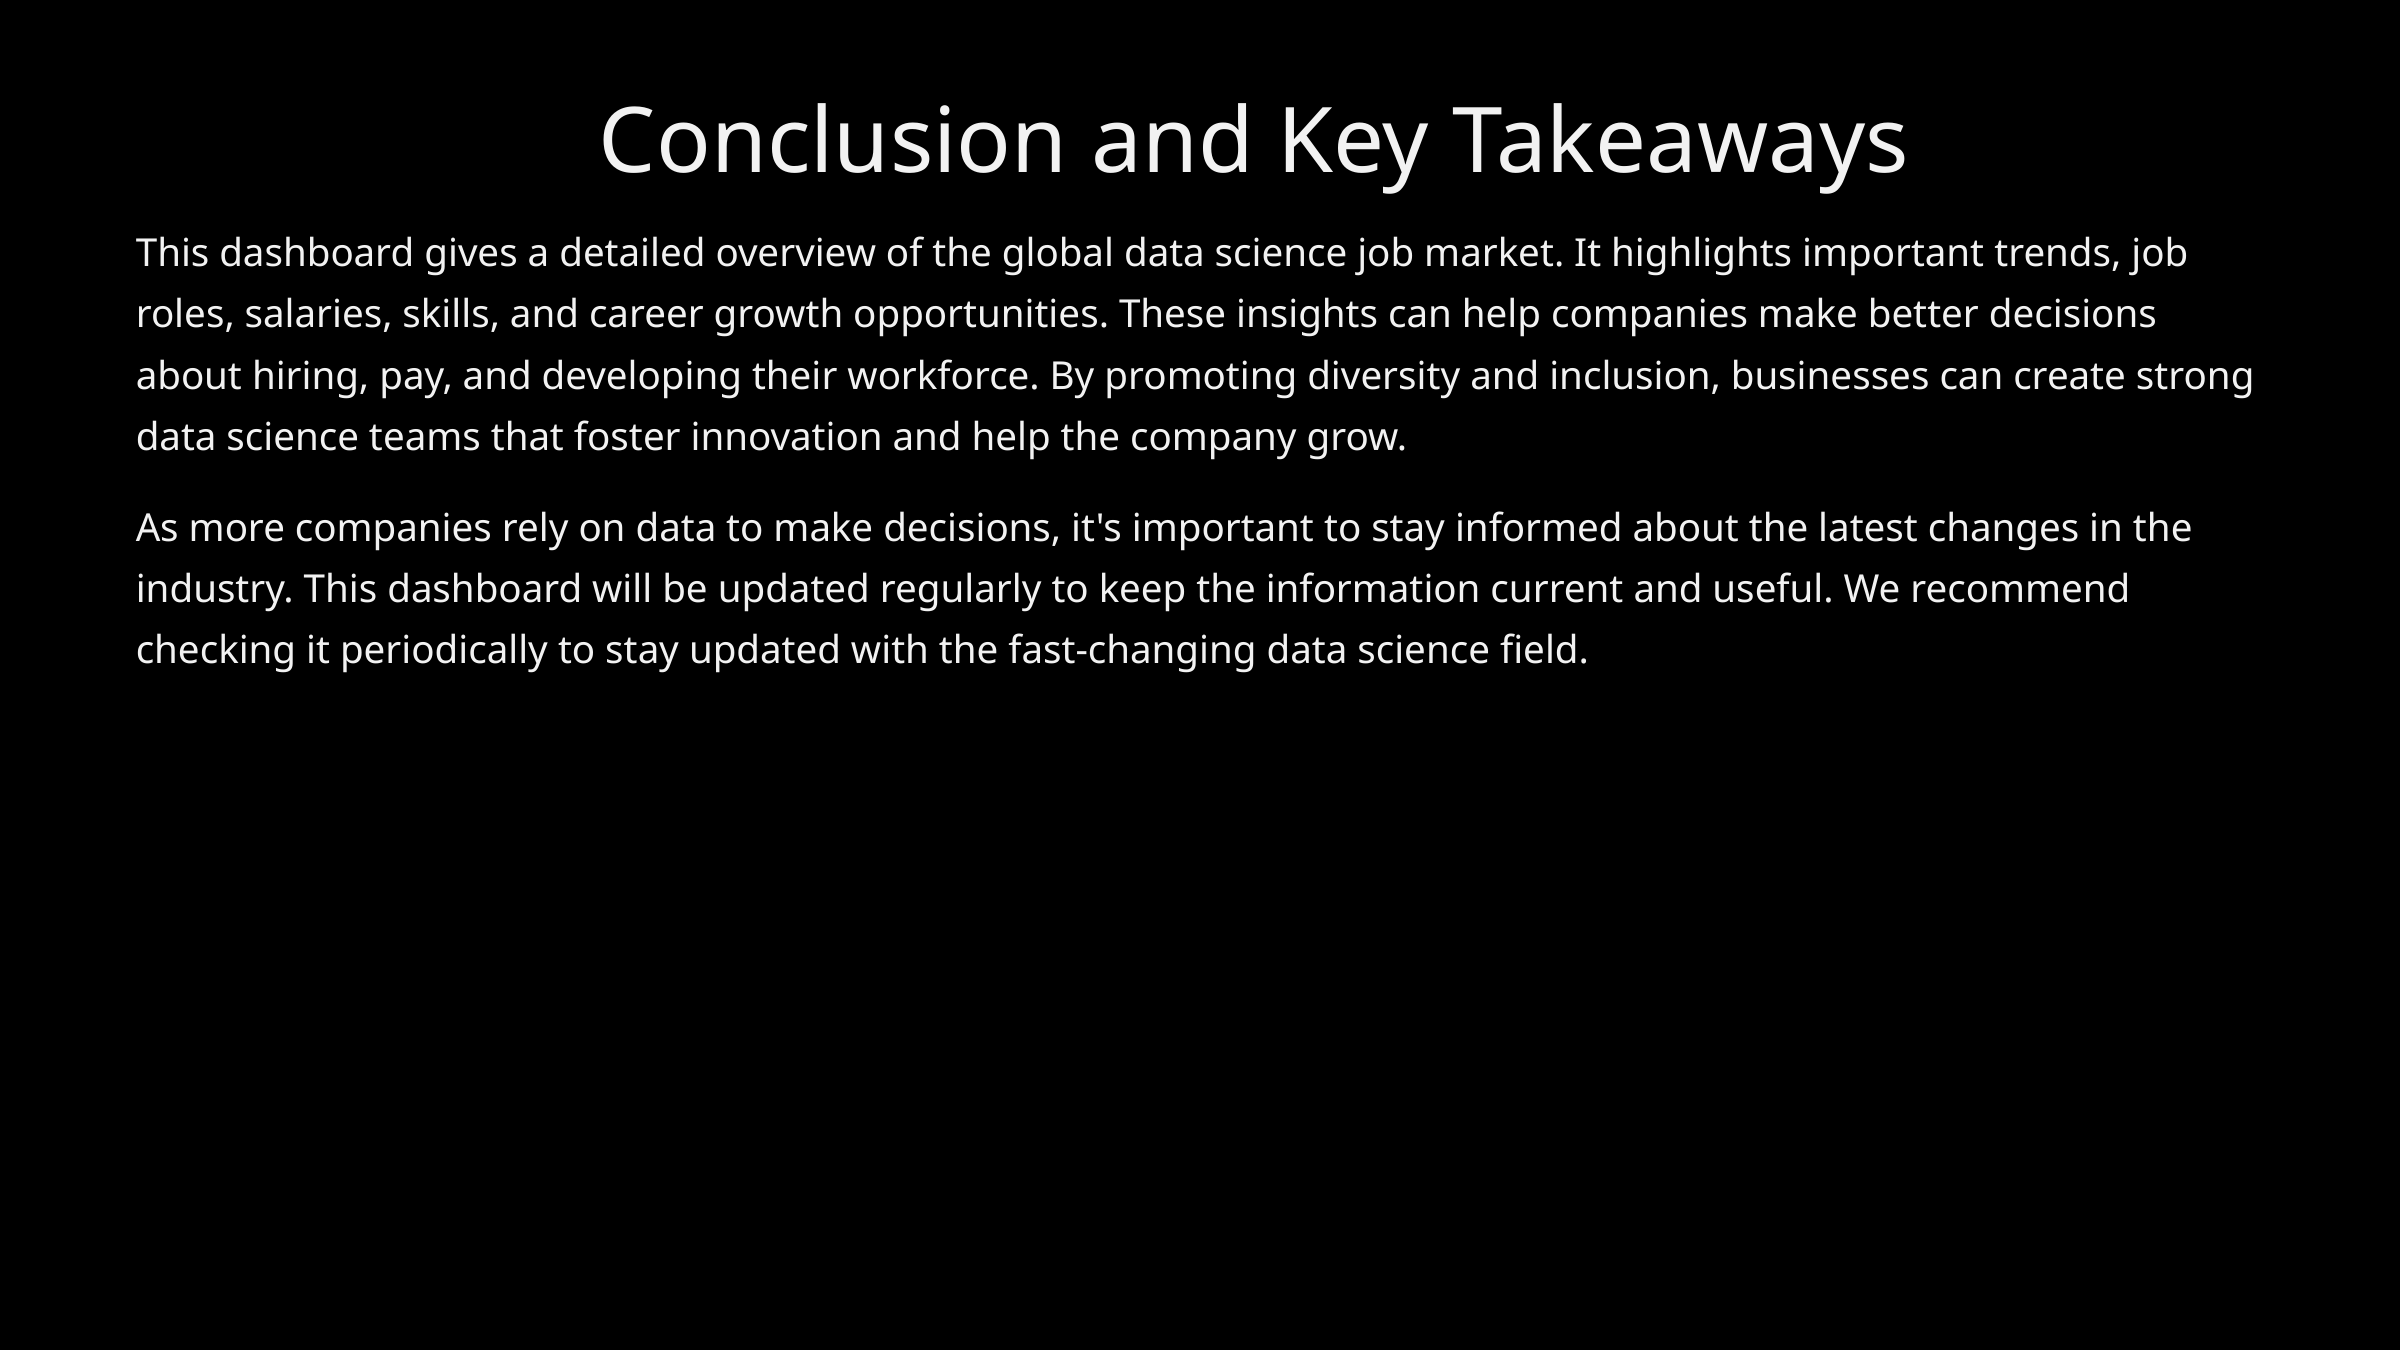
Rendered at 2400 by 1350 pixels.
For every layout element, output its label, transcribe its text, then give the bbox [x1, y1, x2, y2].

text_box Conclusion and Key Takeaways [599, 77, 1894, 191]
text_box This dashboard gives a detailed overview of the global data science job market. It highlights important trends, job roles, salaries, skills, and career growth opportunities. These insights can help companies make better decisions about hiring, pay, and developing their workforce. By promoting diversity and inclusion, businesses can create strong data science teams that foster innovation and help the company grow. [136, 212, 2264, 461]
text_box As more companies rely on data to make decisions, it's important to stay informed about the latest changes in the industry. This dashboard will be updated regularly to keep the information current and useful. We recommend checking it periodically to stay updated with the fast-changing data science field. [136, 487, 2264, 674]
